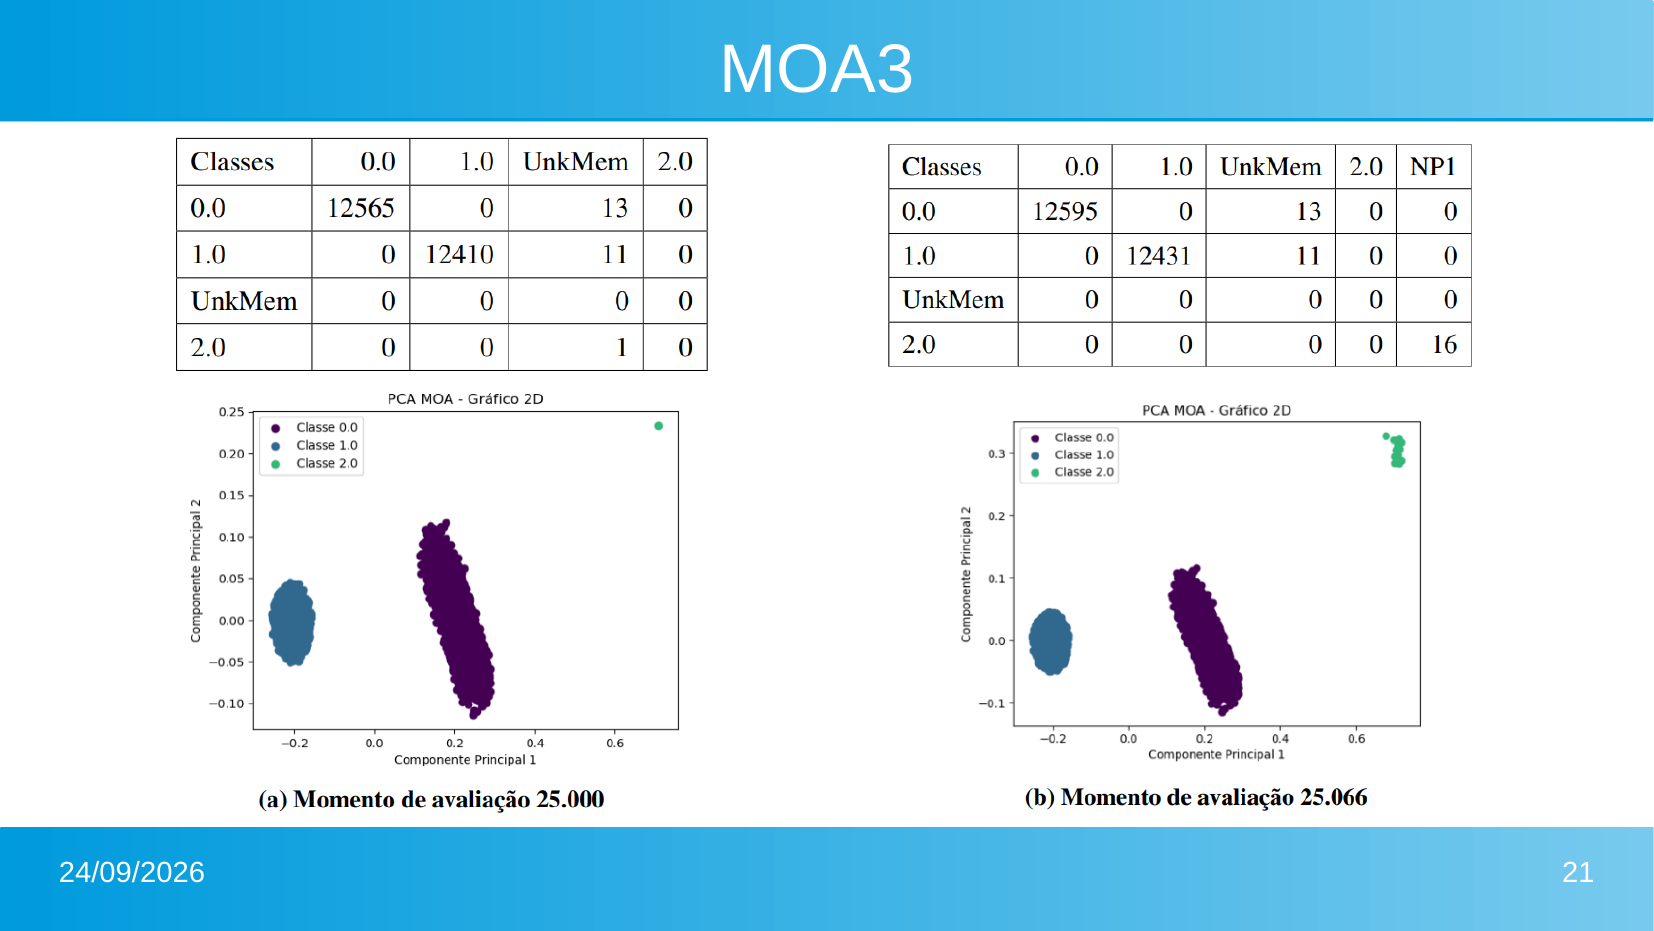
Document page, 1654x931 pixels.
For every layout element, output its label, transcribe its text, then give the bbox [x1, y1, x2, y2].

picture [147, 375, 692, 827]
picture [944, 374, 1447, 827]
title MOA3 [59, 29, 1595, 108]
picture [885, 139, 1477, 372]
picture [174, 136, 709, 373]
